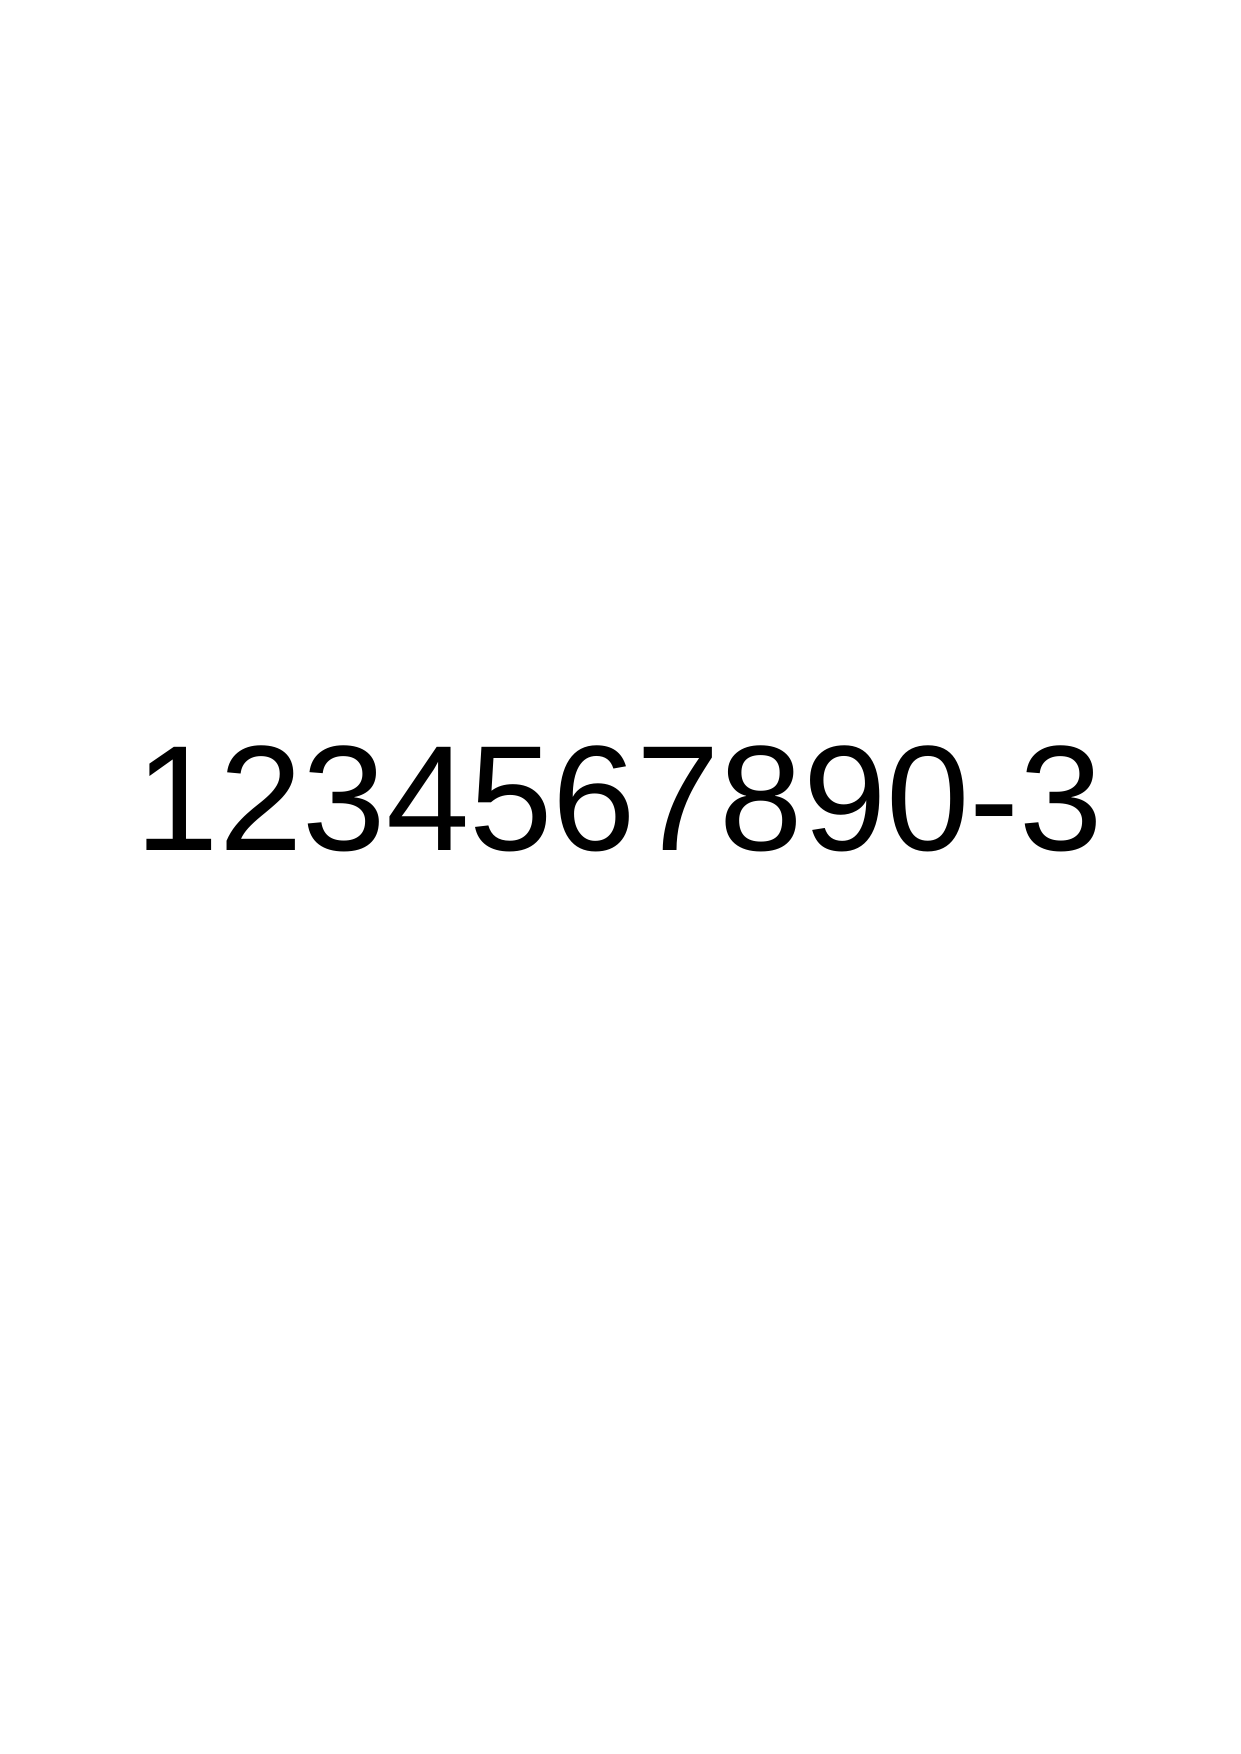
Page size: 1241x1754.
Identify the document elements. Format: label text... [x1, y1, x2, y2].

text_box 1234567890-3 [59, 640, 1182, 957]
